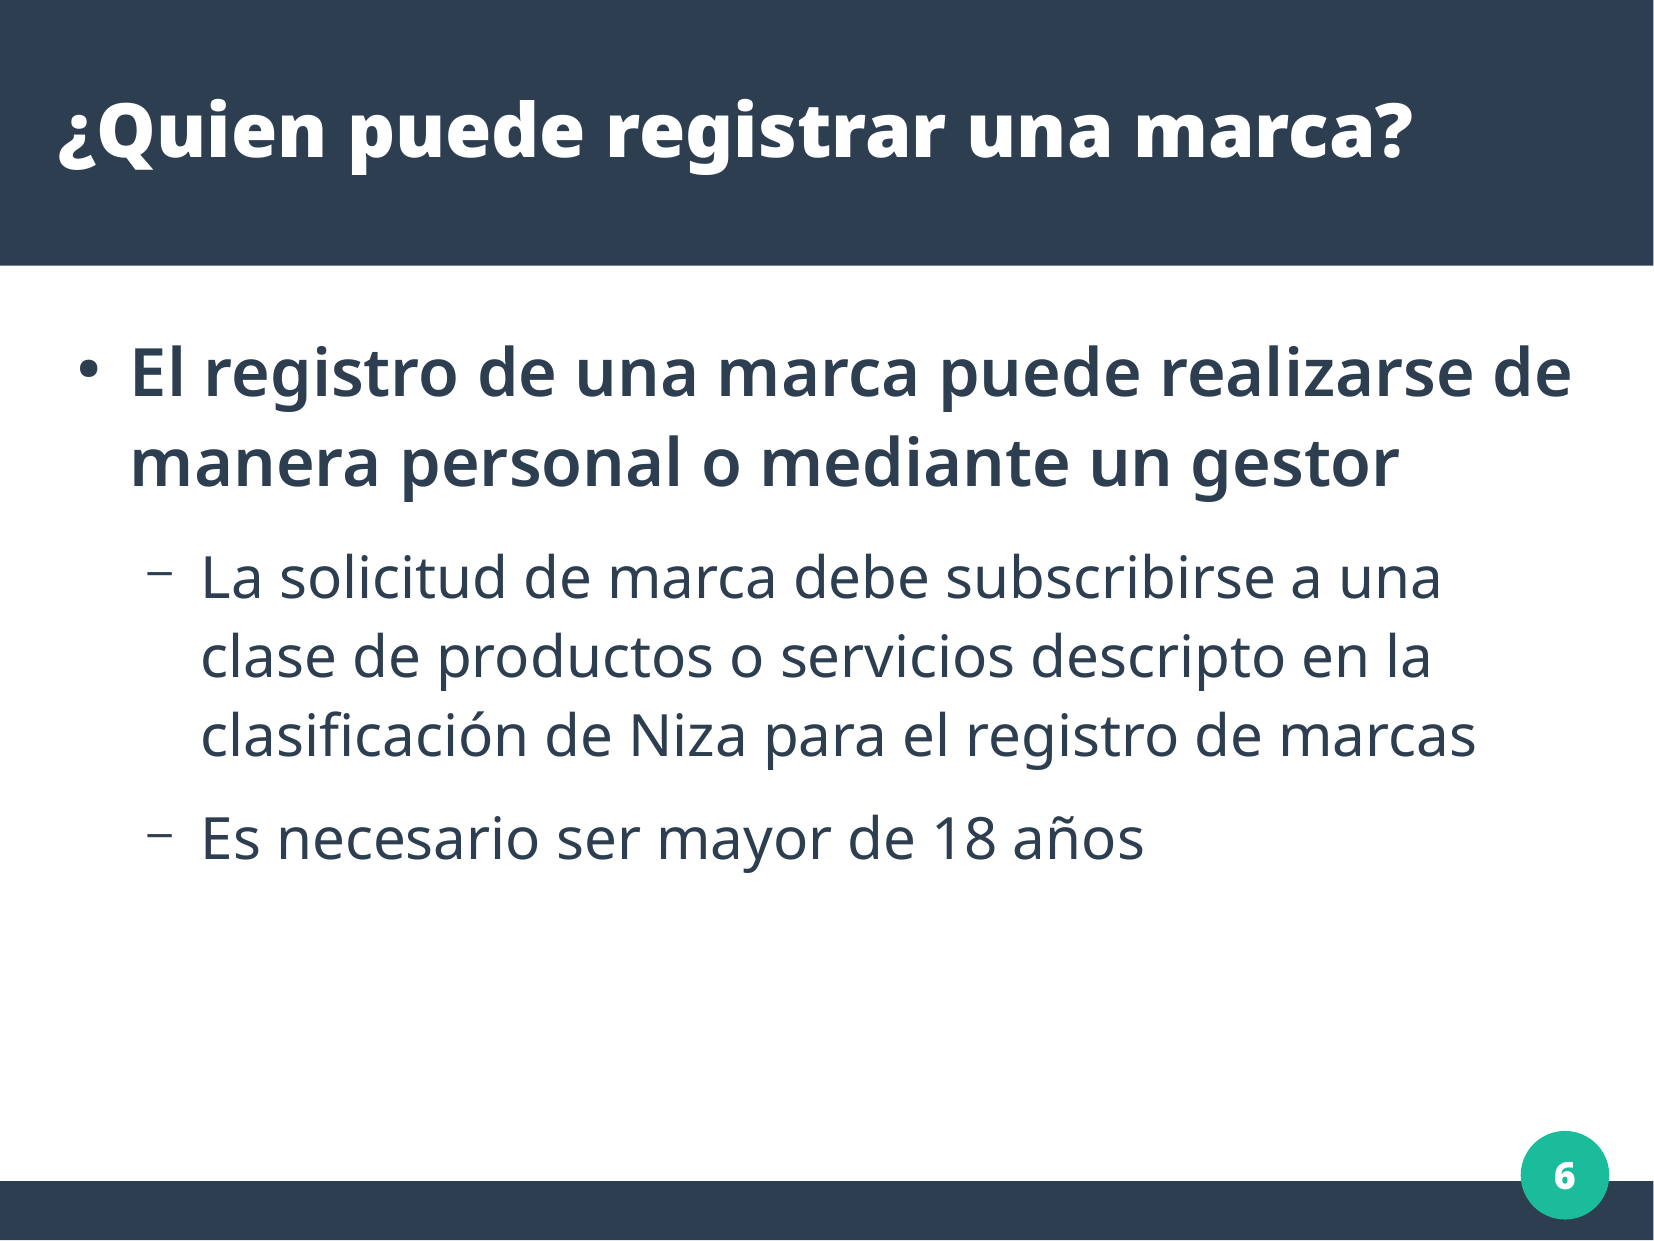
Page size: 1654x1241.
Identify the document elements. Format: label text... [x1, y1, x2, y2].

list El registro de una marca puede realizarse de manera personal o mediante un gestor La solicitud de marca debe subscribirse a una clase de productos o servicios descripto en la clasificación de Niza para el registro de marcas Es necesario ser mayor de 18 años [59, 324, 1595, 1152]
title ¿Quien puede registrar una marca? [59, 49, 1595, 207]
